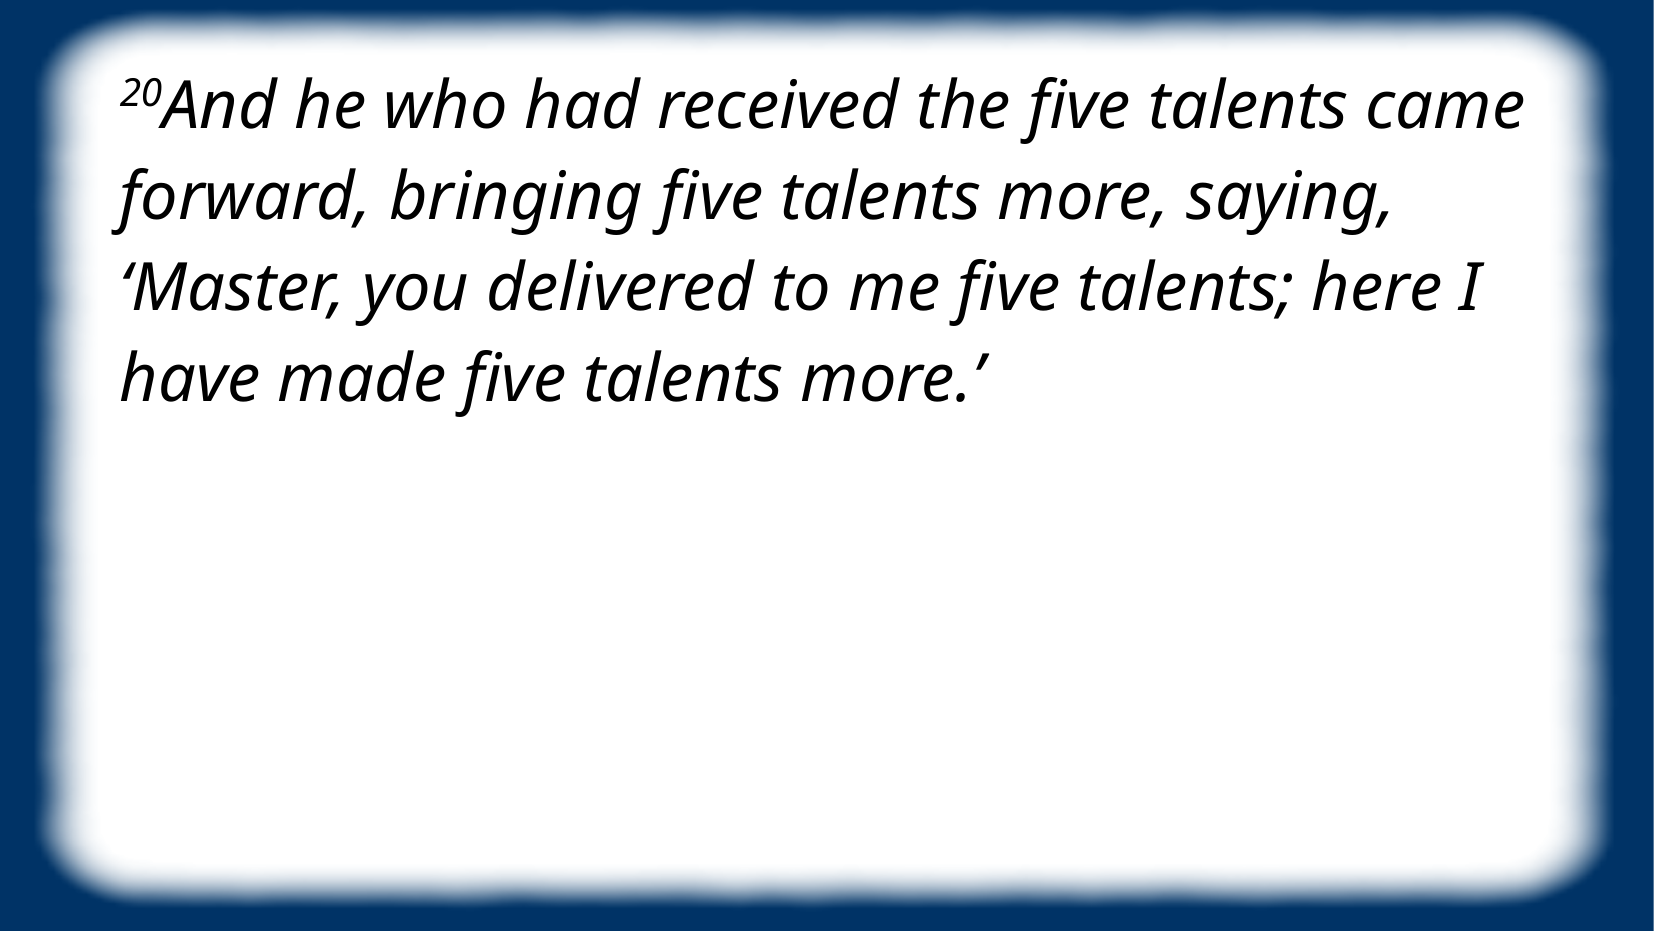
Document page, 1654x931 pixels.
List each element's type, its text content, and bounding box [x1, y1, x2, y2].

picture [0, 0, 1654, 931]
text_box 20And he who had received the five talents came forward, bringing five talents more, saying, ‘Master, you delivered to me five talents; here I have made five talents more.’ [105, 50, 1576, 421]
